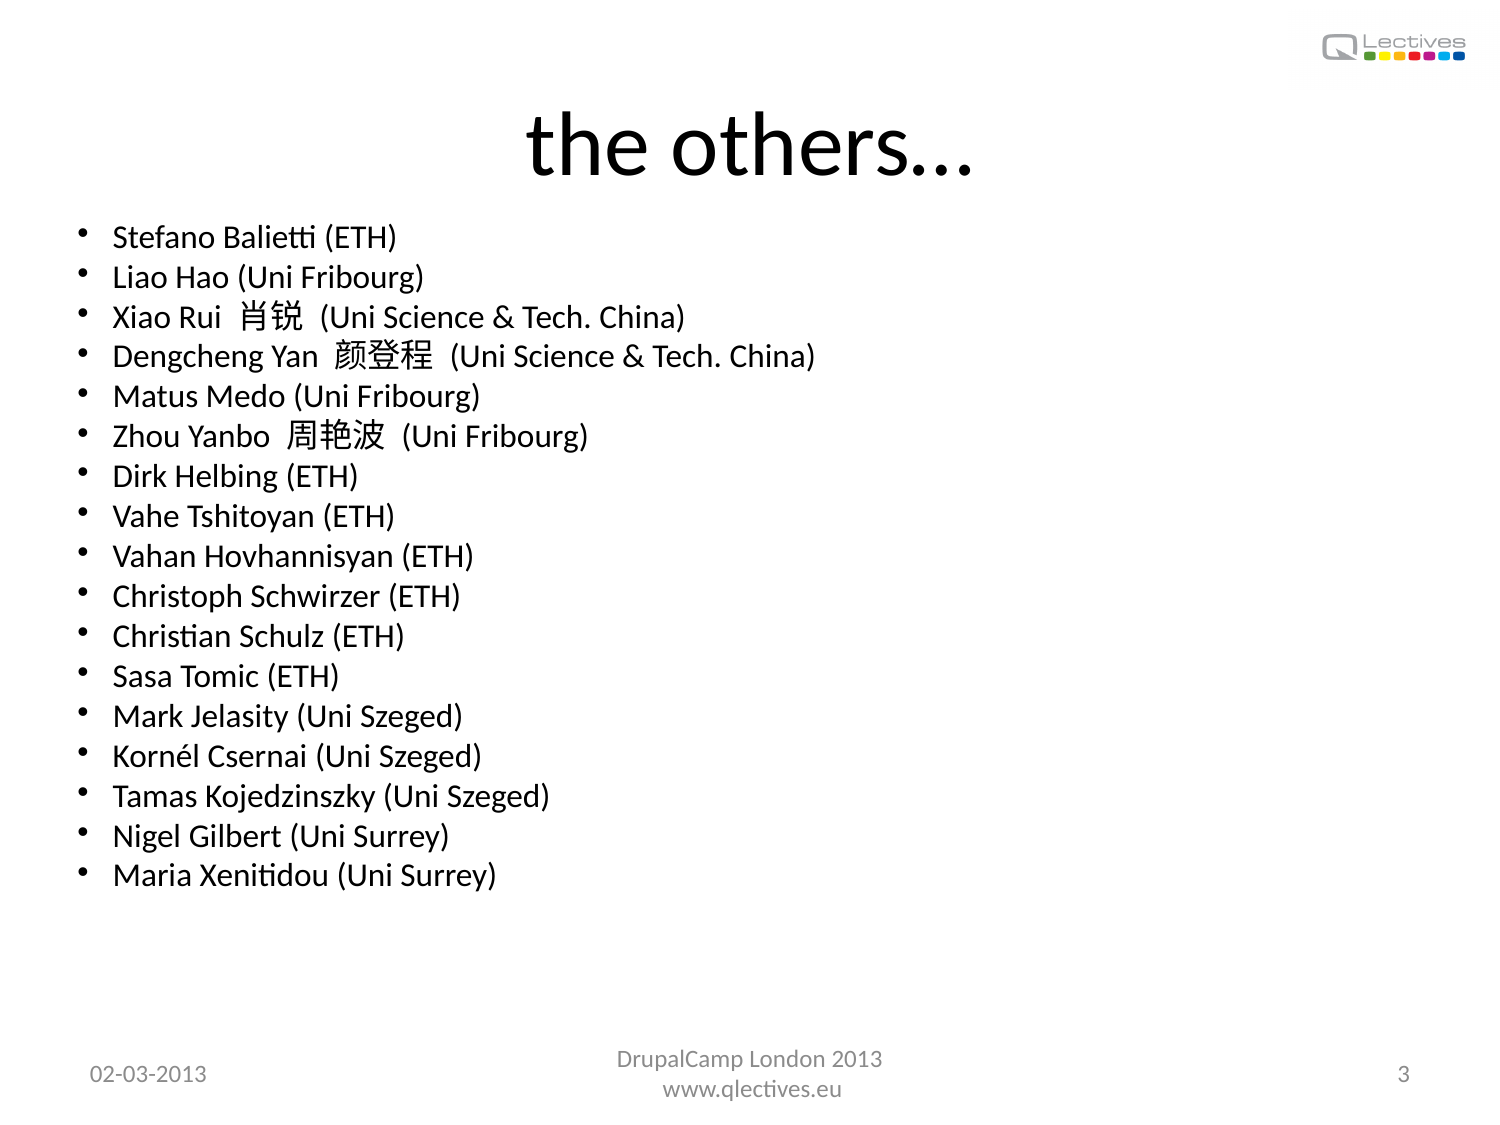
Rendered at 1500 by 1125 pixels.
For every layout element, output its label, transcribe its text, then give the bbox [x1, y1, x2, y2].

text_box the others… [75, 45, 1425, 207]
picture [1288, 9, 1500, 90]
text_box Stefano Balietti (ETH) Liao Hao (Uni Fribourg) Xiao Rui 肖锐 (Uni Science & Tech. China) Dengcheng Yan 颜登程 (Uni Science & Tech. China) Matus Medo (Uni Fribourg) Zhou Yanbo 周艳波 (Uni Fribourg) Dirk Helbing (ETH) Vahe Tshitoyan (ETH) Vahan Hovhannisyan (ETH) Christoph Schwirzer (ETH) Christian Schulz (ETH) Sasa Tomic (ETH) Mark Jelasity (Uni Szeged) Kornél Csernai (Uni Szeged) Tamas Kojedzinszky (Uni Szeged) Nigel Gilbert (Uni Surrey) Maria Xenitidou (Uni Surrey) [62, 207, 1425, 988]
text_box <number> [1074, 1042, 1425, 1103]
text_box 02-03-2013 [74, 1042, 425, 1103]
text_box DrupalCamp London 2013 www.qlectives.eu [512, 1042, 988, 1103]
